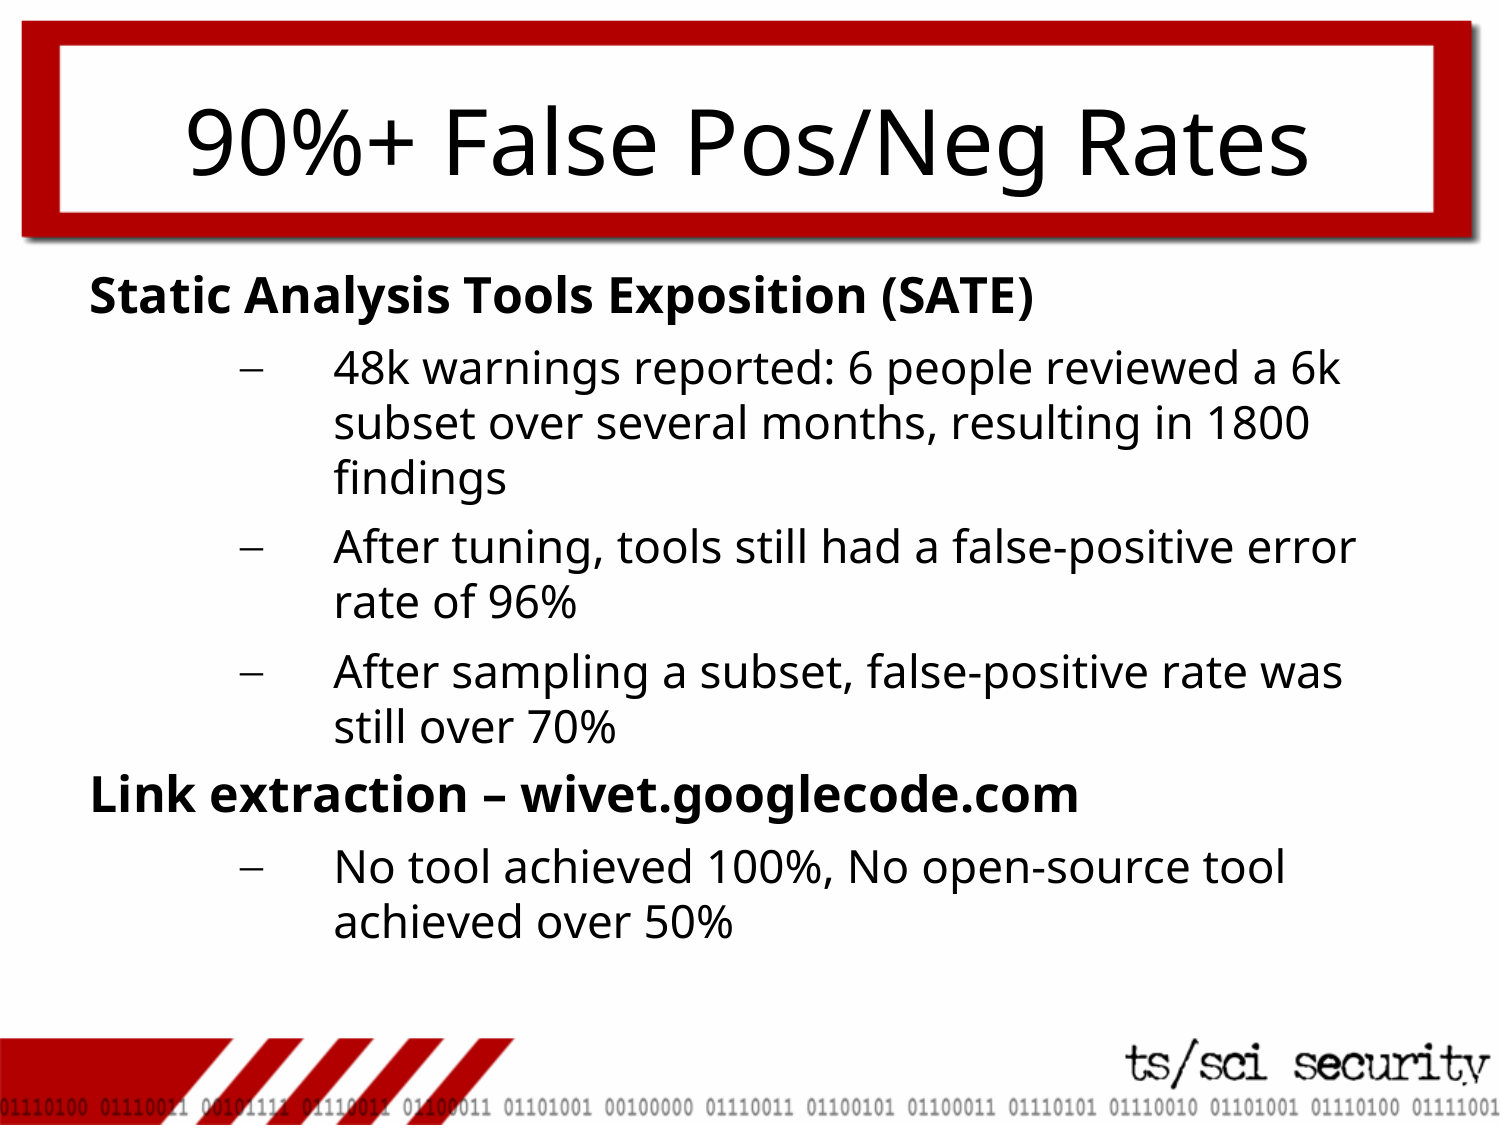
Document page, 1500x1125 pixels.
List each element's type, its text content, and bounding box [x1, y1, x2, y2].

title 90%+ False Pos/Neg Rates [75, 21, 1423, 257]
picture [0, 0, 1500, 1125]
list Static Analysis Tools Exposition (SATE) 48k warnings reported: 6 people reviewed a 6k subset over several months, resulting in 1800 findings After tuning, tools still had a false-positive error rate of 96% After sampling a subset, false-positive rate was still over 70% Link extraction – wivet.googlecode.com No tool achieved 100%, No open-source tool achieved over 50% [75, 262, 1423, 1003]
